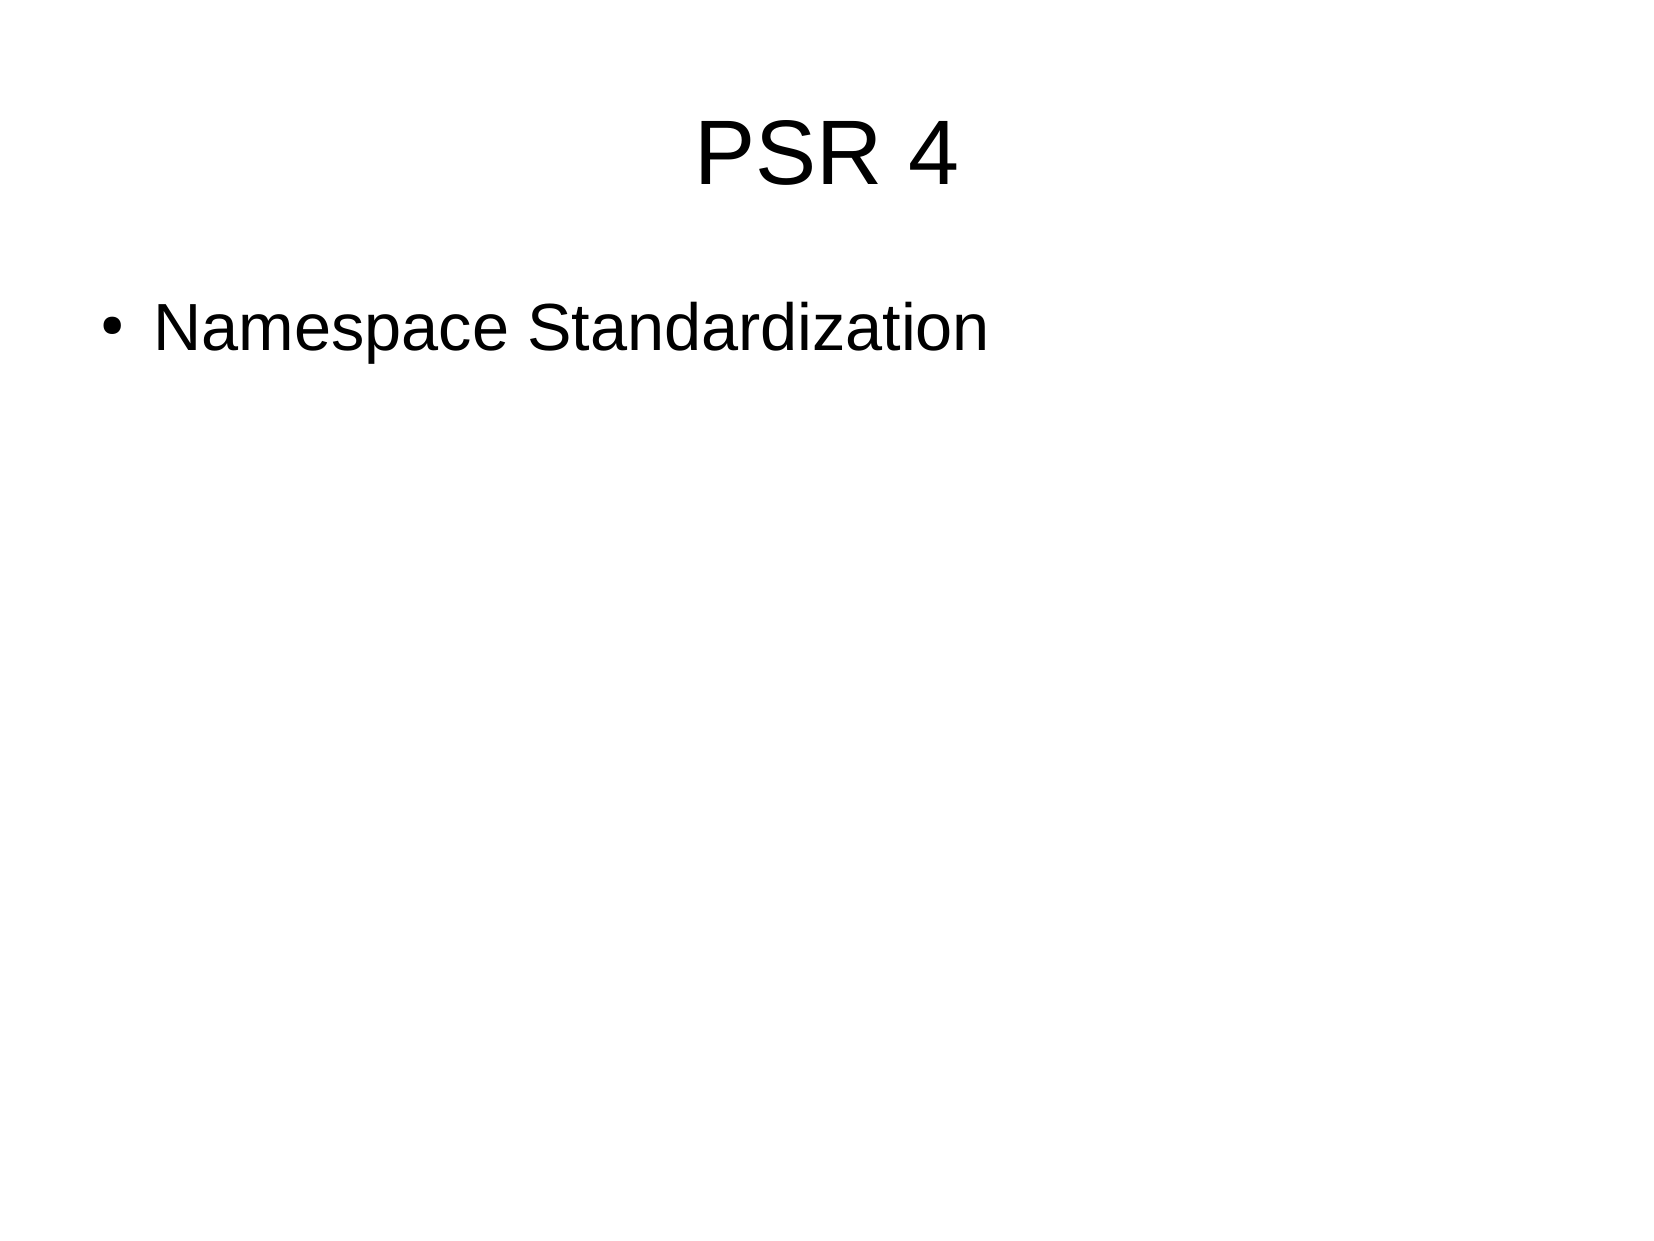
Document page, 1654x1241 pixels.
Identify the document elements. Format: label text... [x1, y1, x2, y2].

list Namespace Standardization [82, 290, 1571, 1010]
title PSR 4 [82, 49, 1571, 257]
